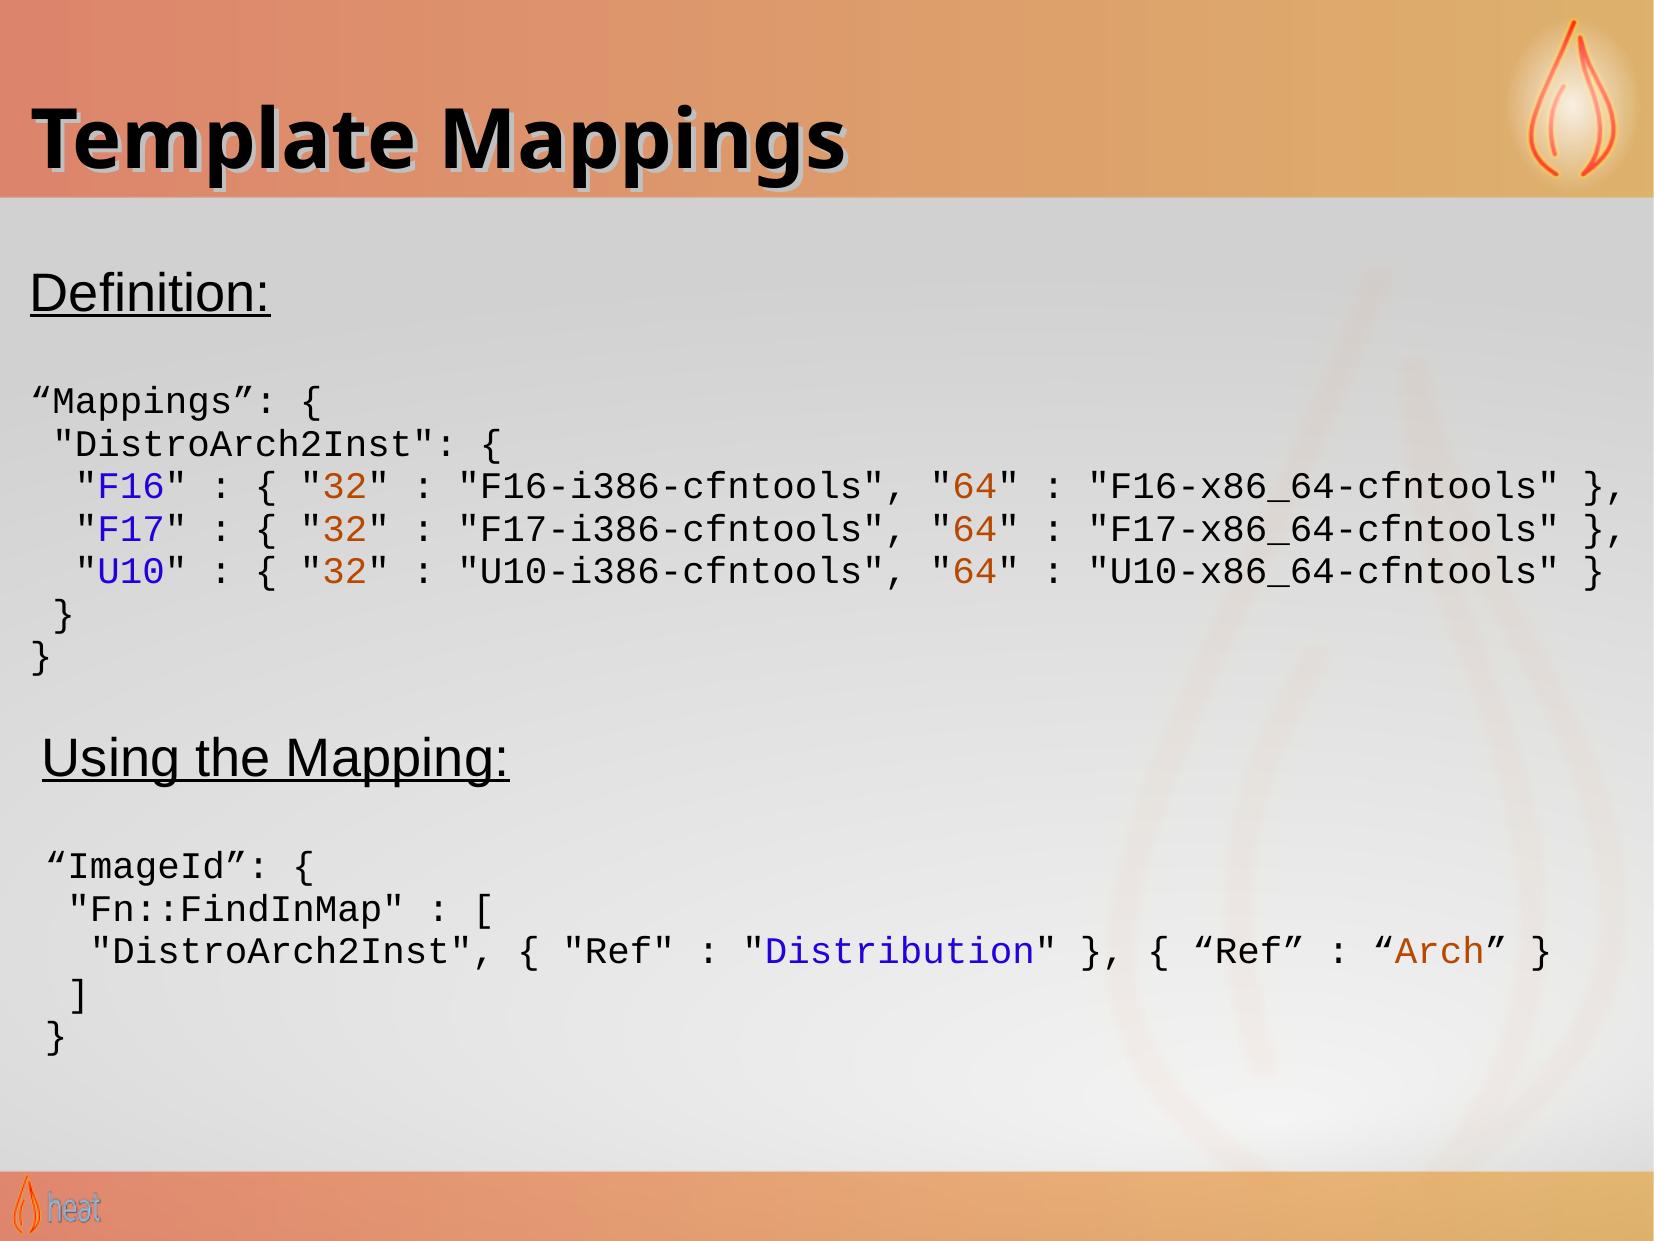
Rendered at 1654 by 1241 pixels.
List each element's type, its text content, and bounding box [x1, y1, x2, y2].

text_box Using the Mapping: [27, 719, 571, 796]
title Template Mappings [30, 23, 1606, 249]
text_box “ImageId”: { "Fn::FindInMap" : [ "DistroArch2Inst", { "Ref" : "Distribution" }, { “Ref” : “Arch” } ] } [30, 840, 1654, 1068]
text_box Definition: [15, 255, 466, 331]
picture [0, 0, 1654, 1241]
text_box “Mappings”: { "DistroArch2Inst": { "F16" : { "32" : "F16-i386-cfntools", "64" : "F16-x86_64-cfntools" }, "F17" : { "32" : "F17-i386-cfntools", "64" : "F17-x86_64-cfntools" }, "U10" : { "32" : "U10-i386-cfntools", "64" : "U10-x86_64-cfntools" } } } [15, 375, 1651, 688]
